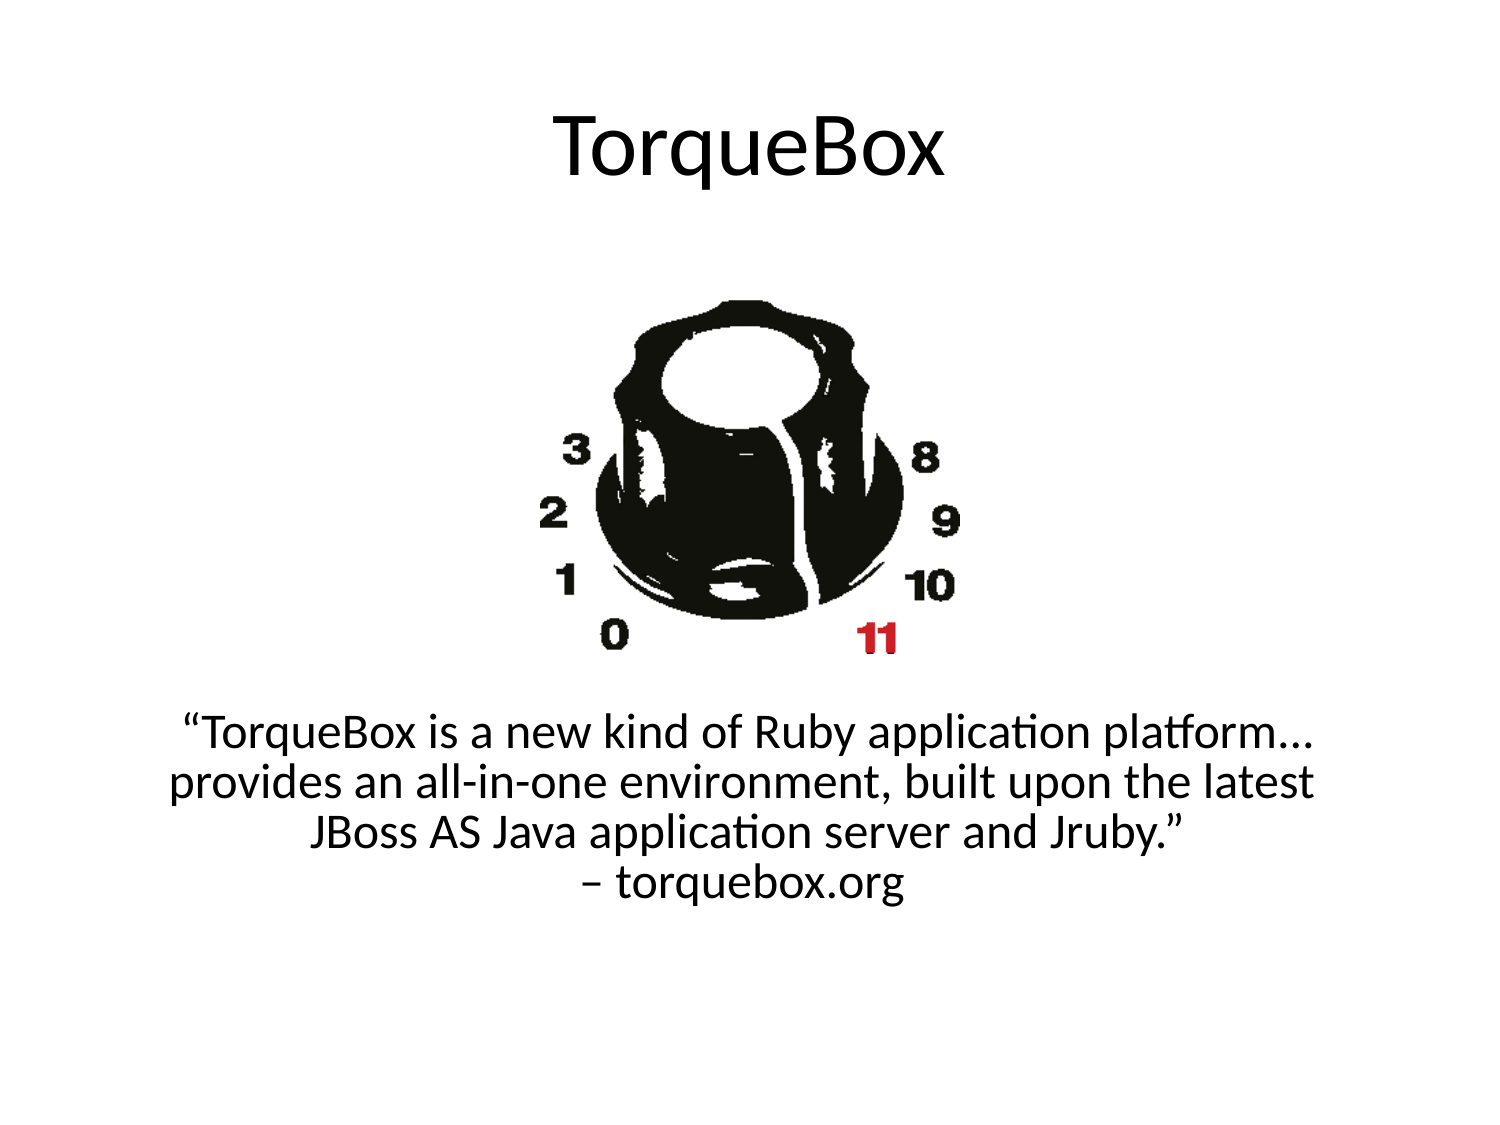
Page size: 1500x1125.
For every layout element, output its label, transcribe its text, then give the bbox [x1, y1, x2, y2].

title TorqueBox [75, 45, 1425, 233]
text_box “TorqueBox is a new kind of Ruby application platform... provides an all-in-one environment, built upon the latest JBoss AS Java application server and Jruby.” – torquebox.org [153, 703, 1347, 964]
picture [540, 299, 960, 654]
